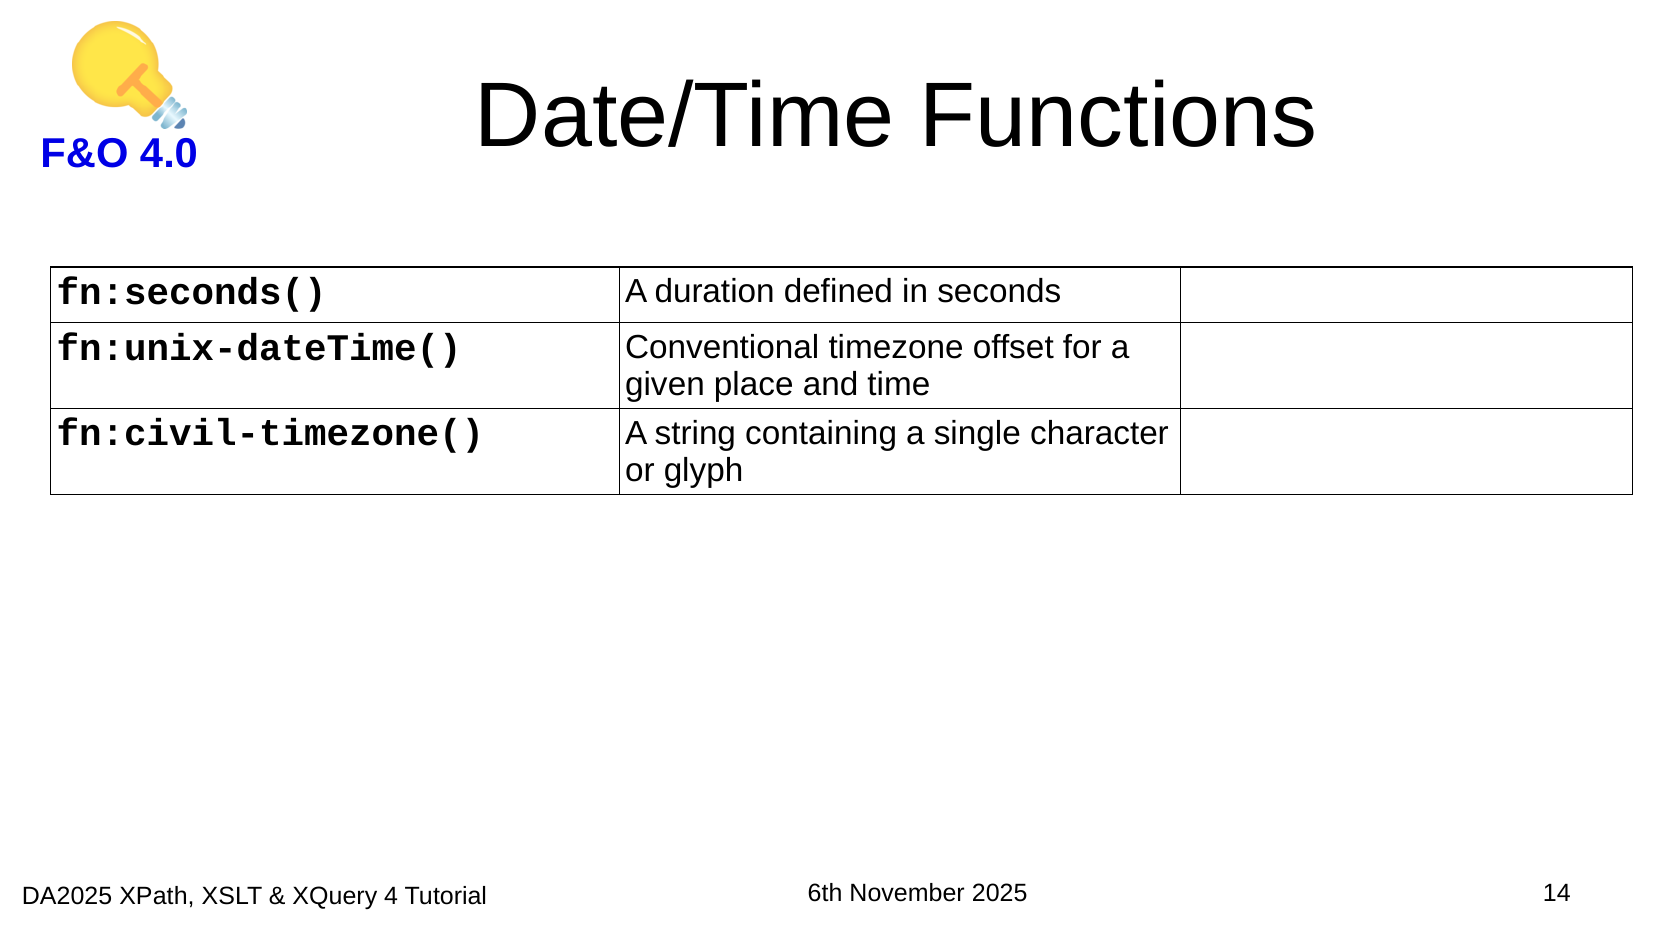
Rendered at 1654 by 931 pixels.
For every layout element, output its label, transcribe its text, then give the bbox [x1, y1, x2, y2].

table_header [1181, 268, 1632, 322]
table_cell A string containing a single character or glyph [620, 409, 1180, 494]
table_cell fn:civil-timezone() [51, 409, 619, 494]
table_header fn:seconds() [51, 268, 619, 322]
table_cell Conventional timezone offset for a given place and time [620, 323, 1180, 408]
table_cell [1181, 409, 1632, 494]
table_cell [1181, 323, 1632, 408]
table_cell fn:unix-dateTime() [51, 323, 619, 408]
picture [72, 21, 187, 129]
title Date/Time Functions [222, 37, 1571, 193]
table_header A duration defined in seconds [620, 268, 1180, 322]
